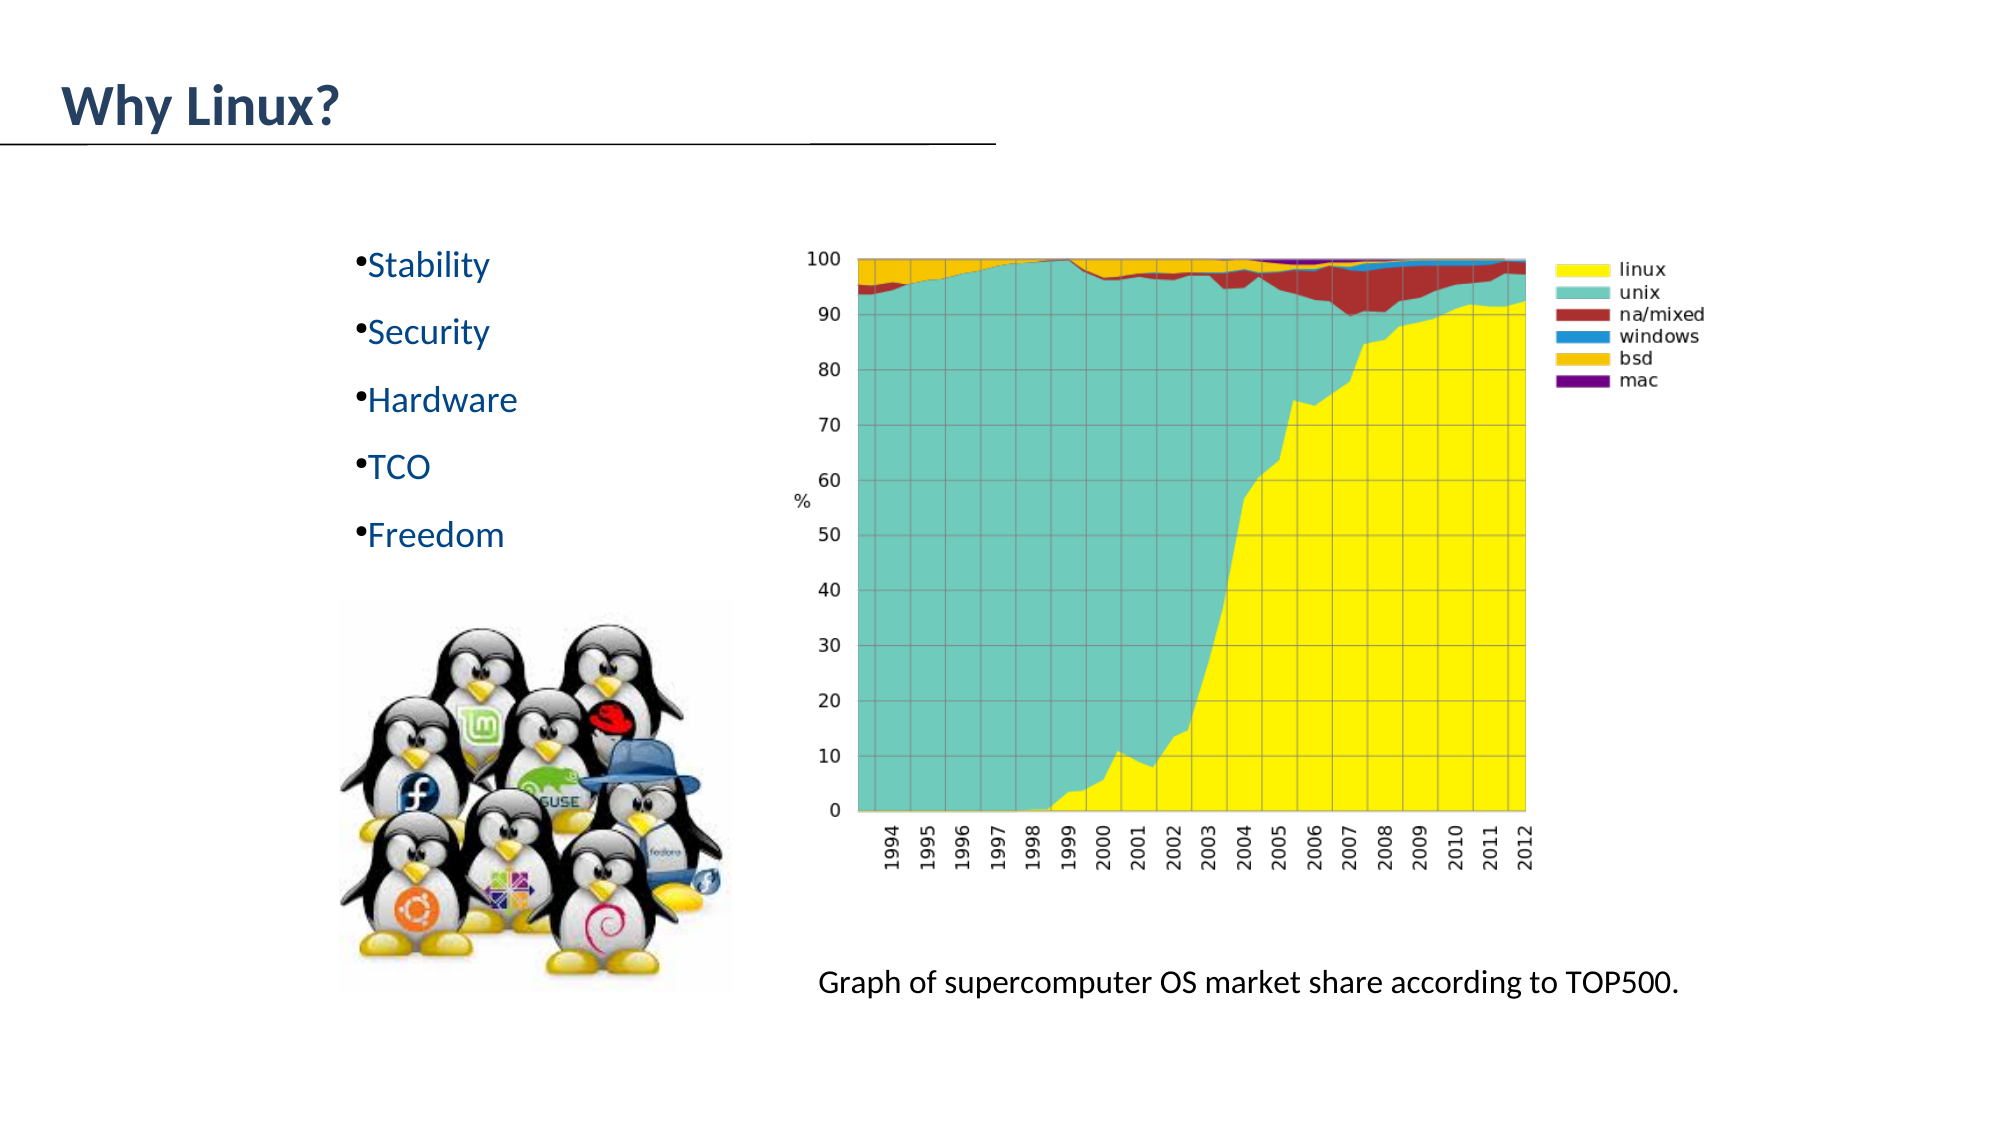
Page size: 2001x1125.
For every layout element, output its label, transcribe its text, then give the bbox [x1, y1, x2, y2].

picture [789, 239, 1713, 886]
text_box Why Linux? [46, 59, 727, 145]
text_box Graph of supercomputer OS market share according to TOP500. [803, 952, 1708, 1009]
text_box Stability Security Hardware TCO Freedom [339, 210, 533, 566]
picture [339, 600, 733, 993]
